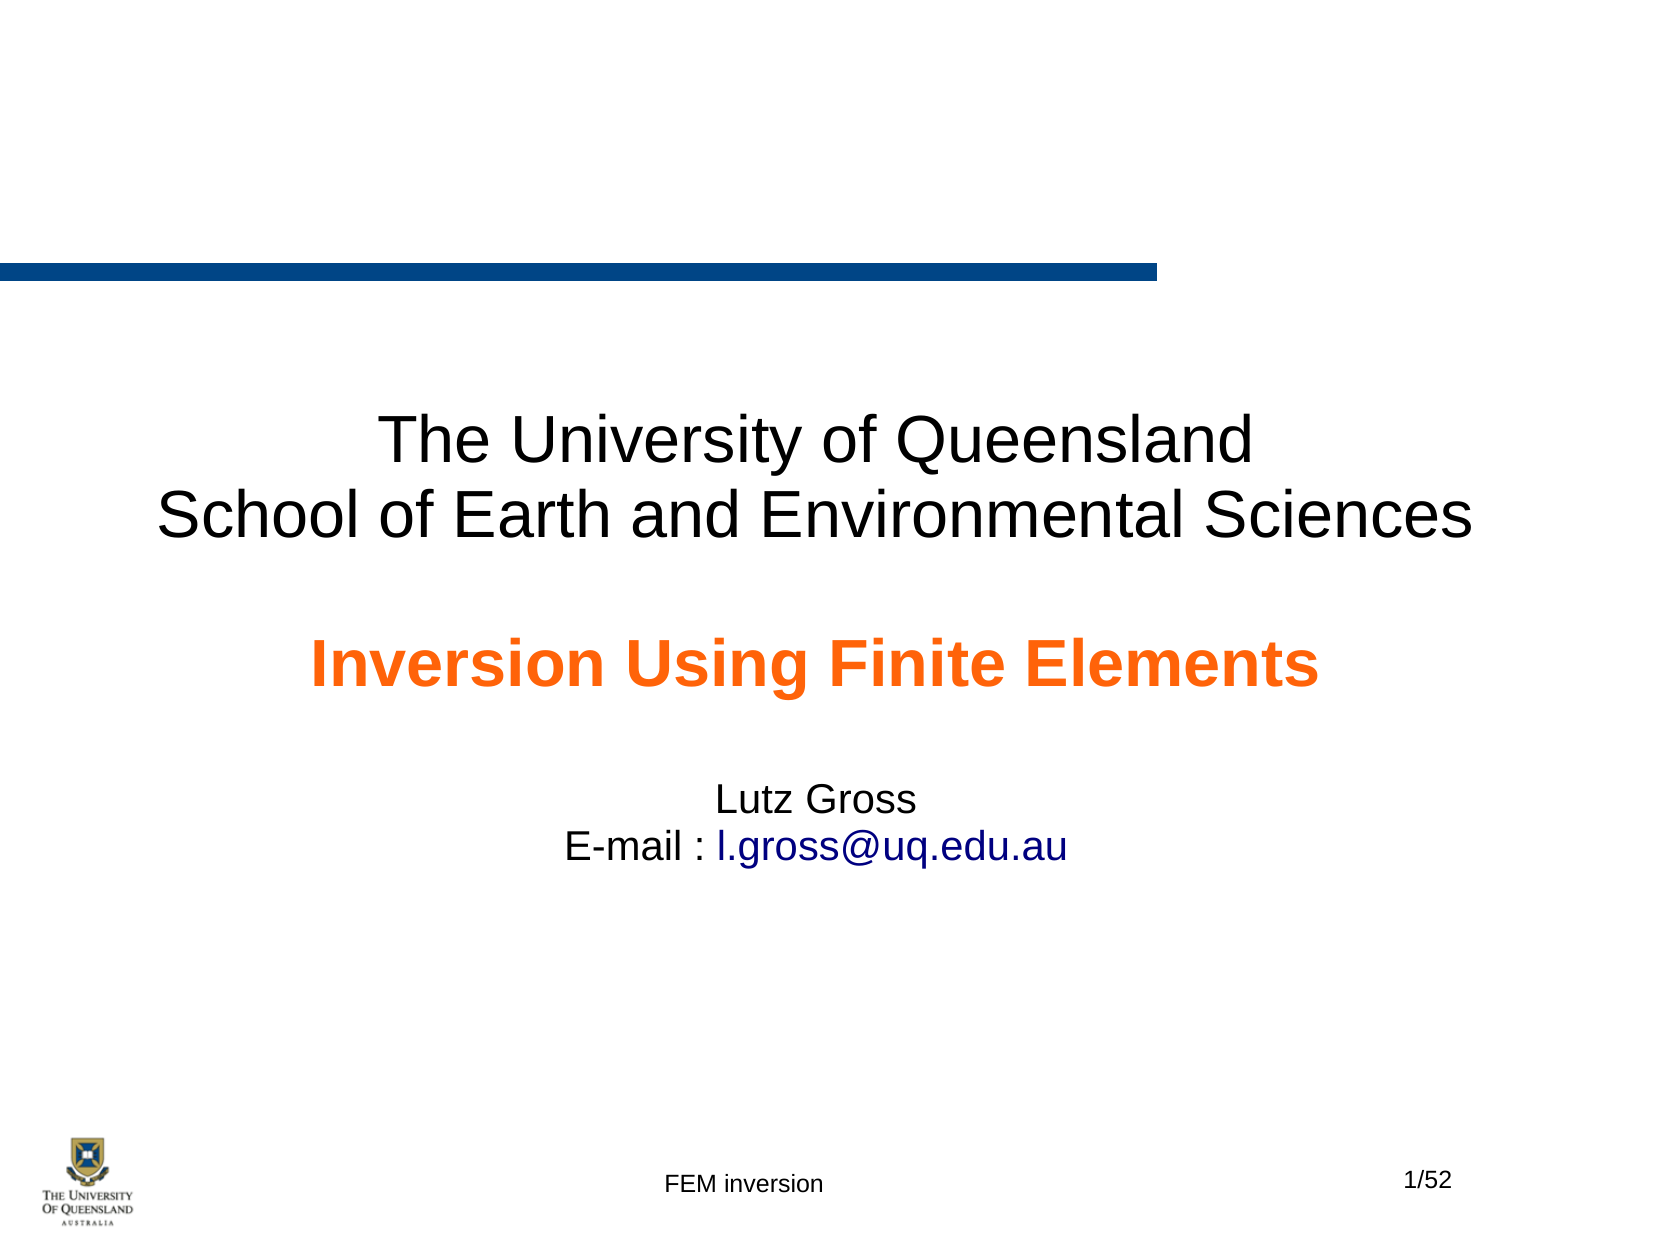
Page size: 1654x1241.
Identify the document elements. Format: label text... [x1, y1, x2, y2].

subtitle The University of Queensland School of Earth and Environmental Sciences Inversion Using Finite Elements Lutz Gross E-mail : l.gross@uq.edu.au [72, 230, 1561, 1191]
picture [35, 1133, 142, 1235]
